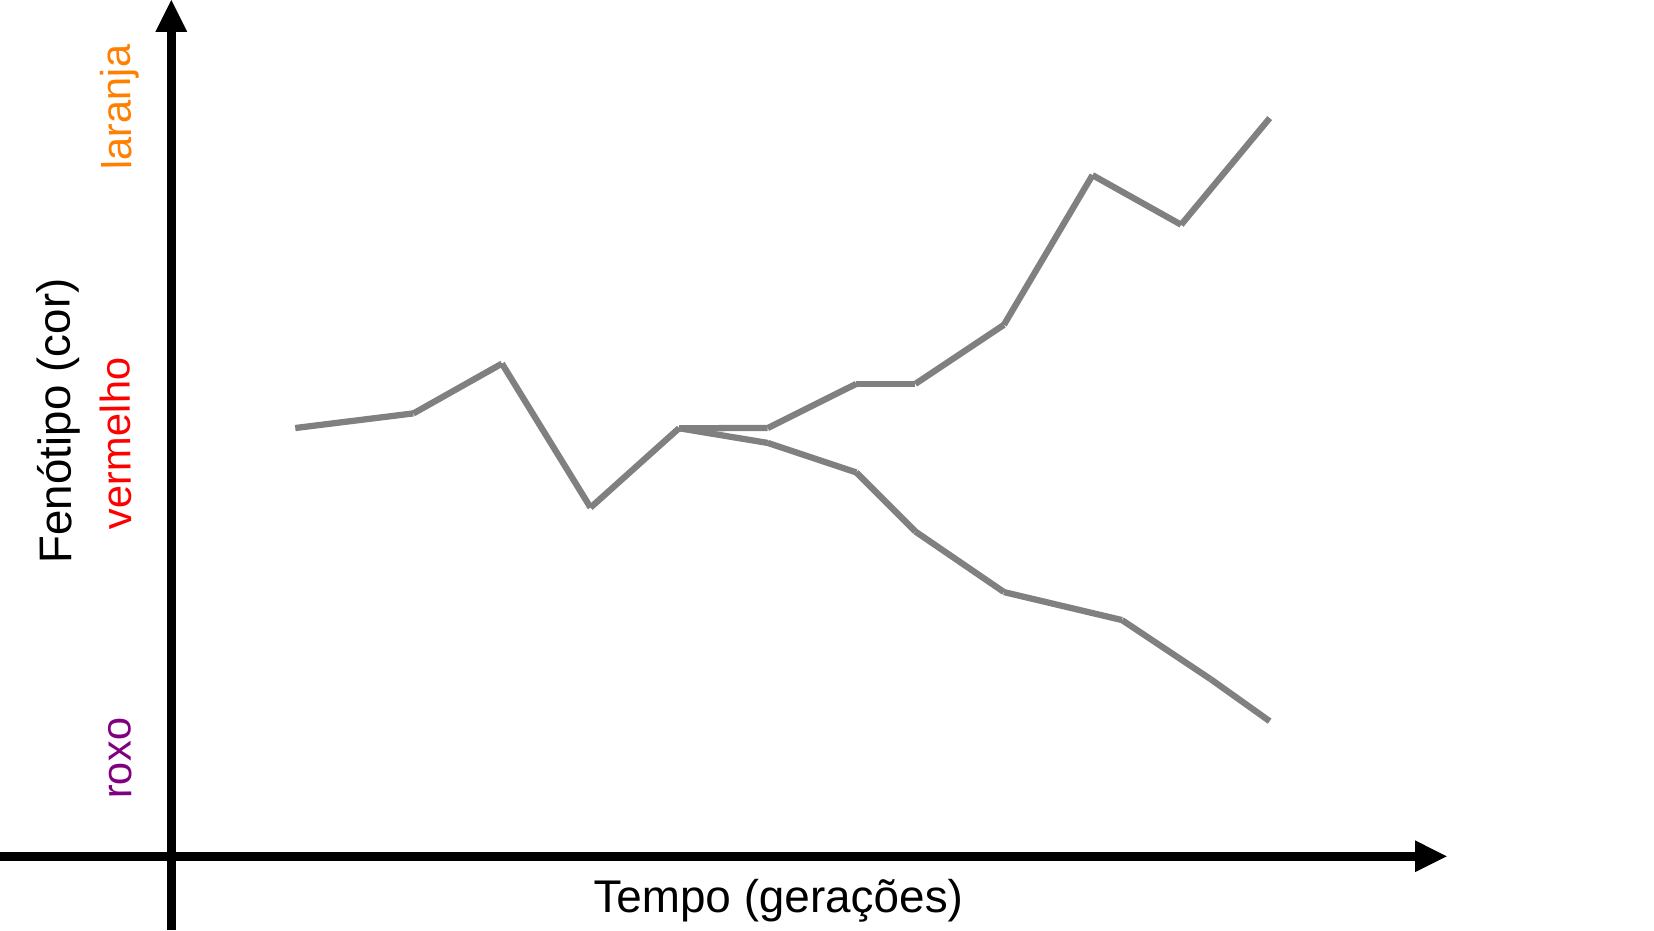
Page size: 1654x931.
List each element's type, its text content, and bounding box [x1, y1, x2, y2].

text_box Fenótipo (cor) [20, 263, 89, 579]
text_box laranja [84, 29, 148, 186]
text_box vermelho [83, 342, 148, 545]
text_box roxo [84, 702, 148, 815]
text_box Tempo (gerações) [578, 864, 977, 931]
